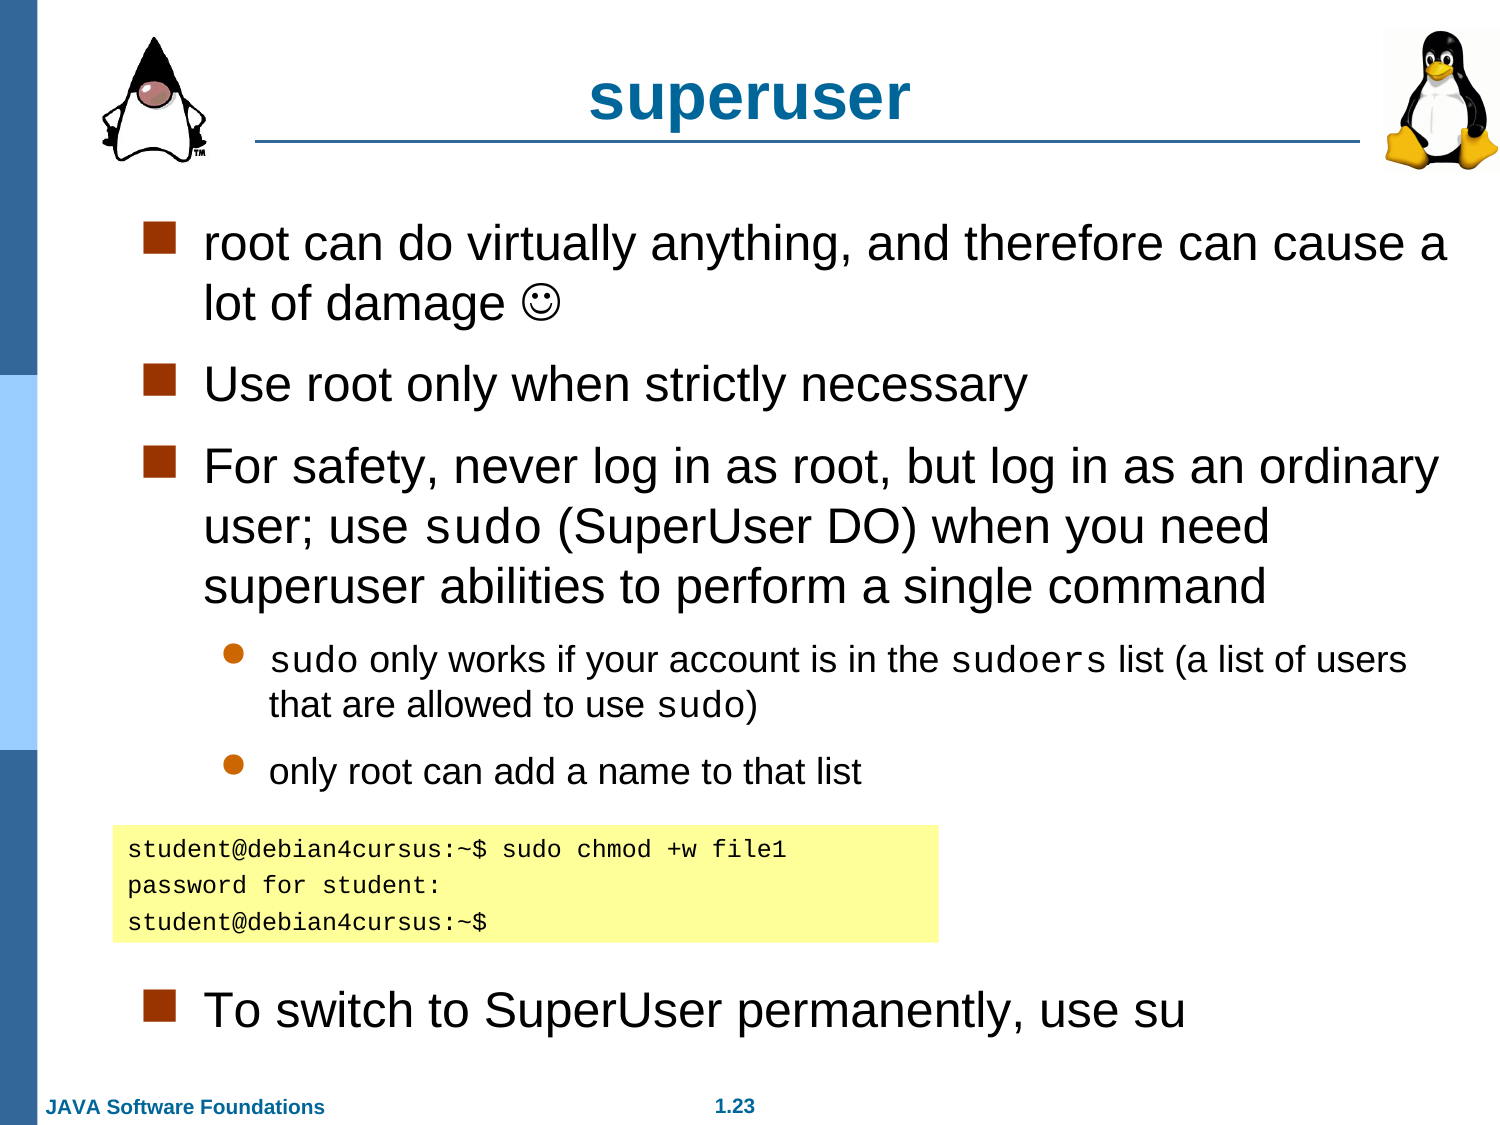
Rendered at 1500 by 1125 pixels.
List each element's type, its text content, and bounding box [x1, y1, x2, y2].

list root can do virtually anything, and therefore can cause a lot of damage  Use root only when strictly necessary For safety, never log in as root, but log in as an ordinary user; use sudo (SuperUser DO) when you need superuser abilities to perform a single command sudo only works if your account is in the sudoers list (a list of users that are allowed to use sudo) only root can add a name to that list To switch to SuperUser permanently, use su [132, 202, 1483, 1088]
text_box student@debian4cursus:~$ sudo chmod +w file1 password for student: student@debian4cursus:~$ [112, 825, 939, 943]
picture [54, 0, 255, 200]
title superuser [75, 44, 1426, 141]
picture [1383, 28, 1500, 173]
